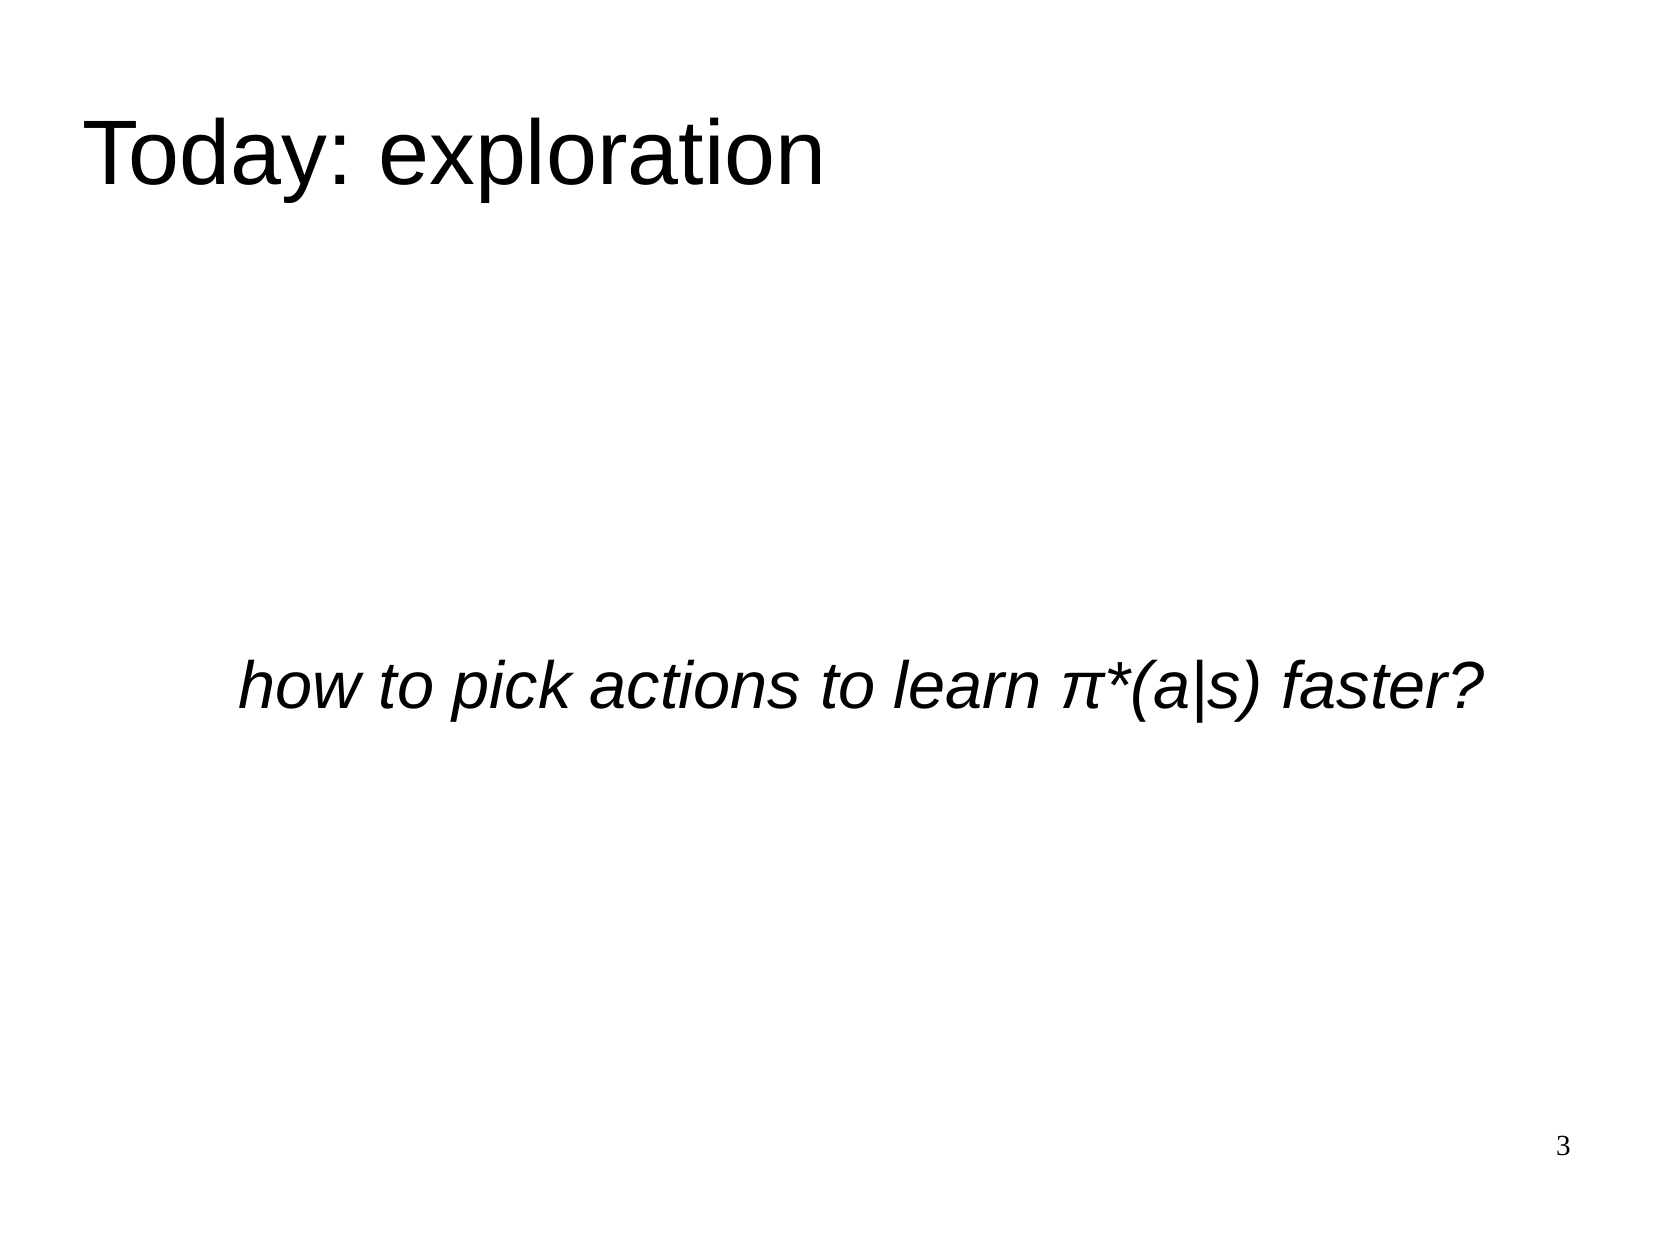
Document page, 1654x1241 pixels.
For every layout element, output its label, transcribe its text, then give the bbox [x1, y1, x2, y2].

list how to pick actions to learn π*(a|s) faster? [82, 231, 1571, 1179]
title Today: exploration [82, 49, 1571, 231]
